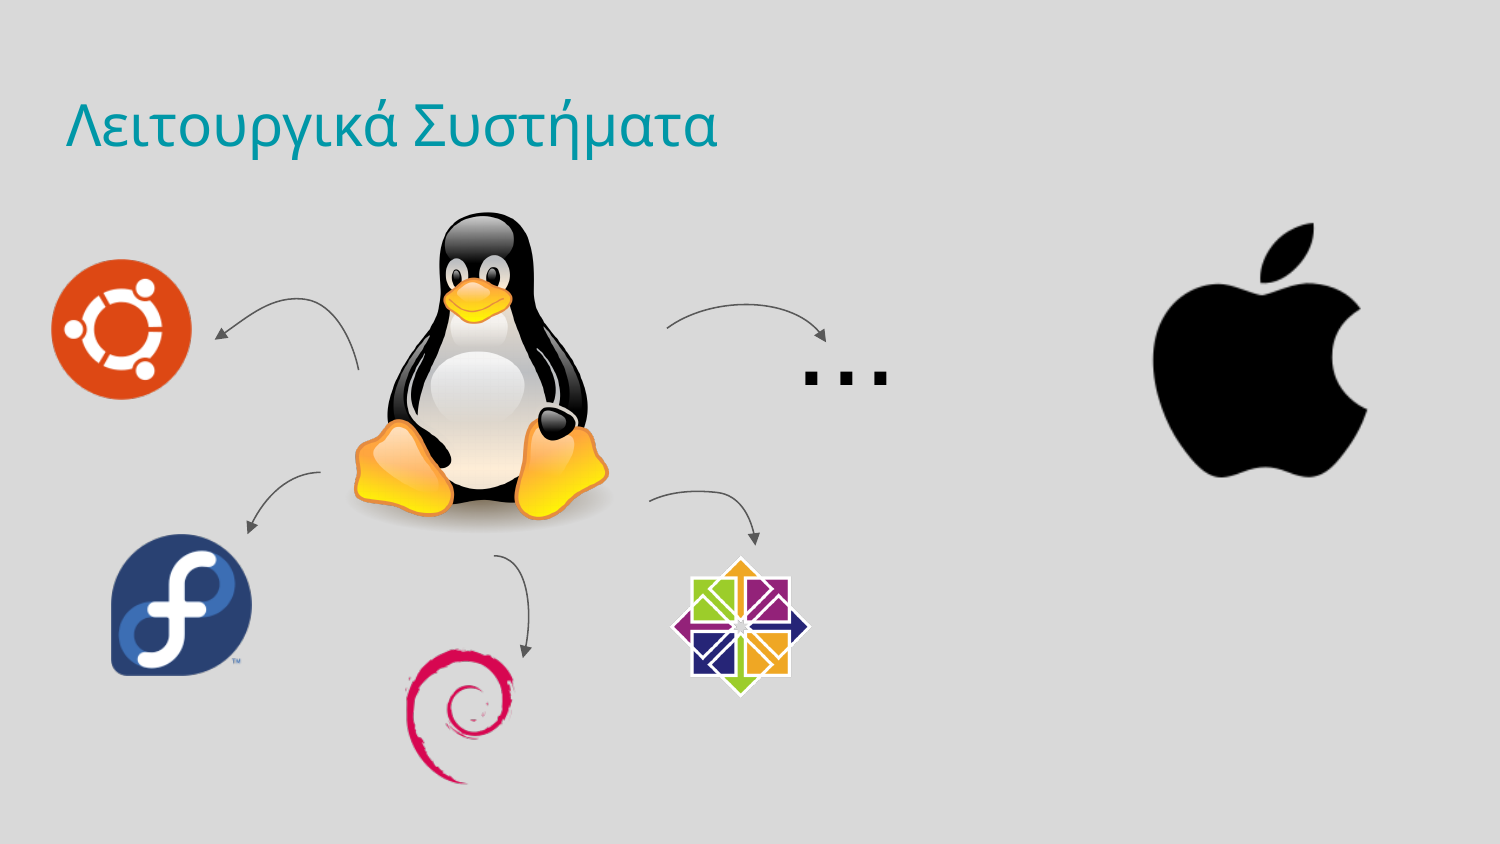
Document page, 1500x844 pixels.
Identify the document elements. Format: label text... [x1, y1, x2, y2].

picture [669, 555, 812, 698]
picture [51, 259, 192, 400]
picture [403, 645, 518, 787]
title Λειτουργικά Συστήματα [51, 72, 1449, 167]
text_box ... [779, 245, 1004, 414]
picture [333, 198, 626, 548]
picture [111, 534, 252, 676]
picture [1127, 217, 1394, 484]
